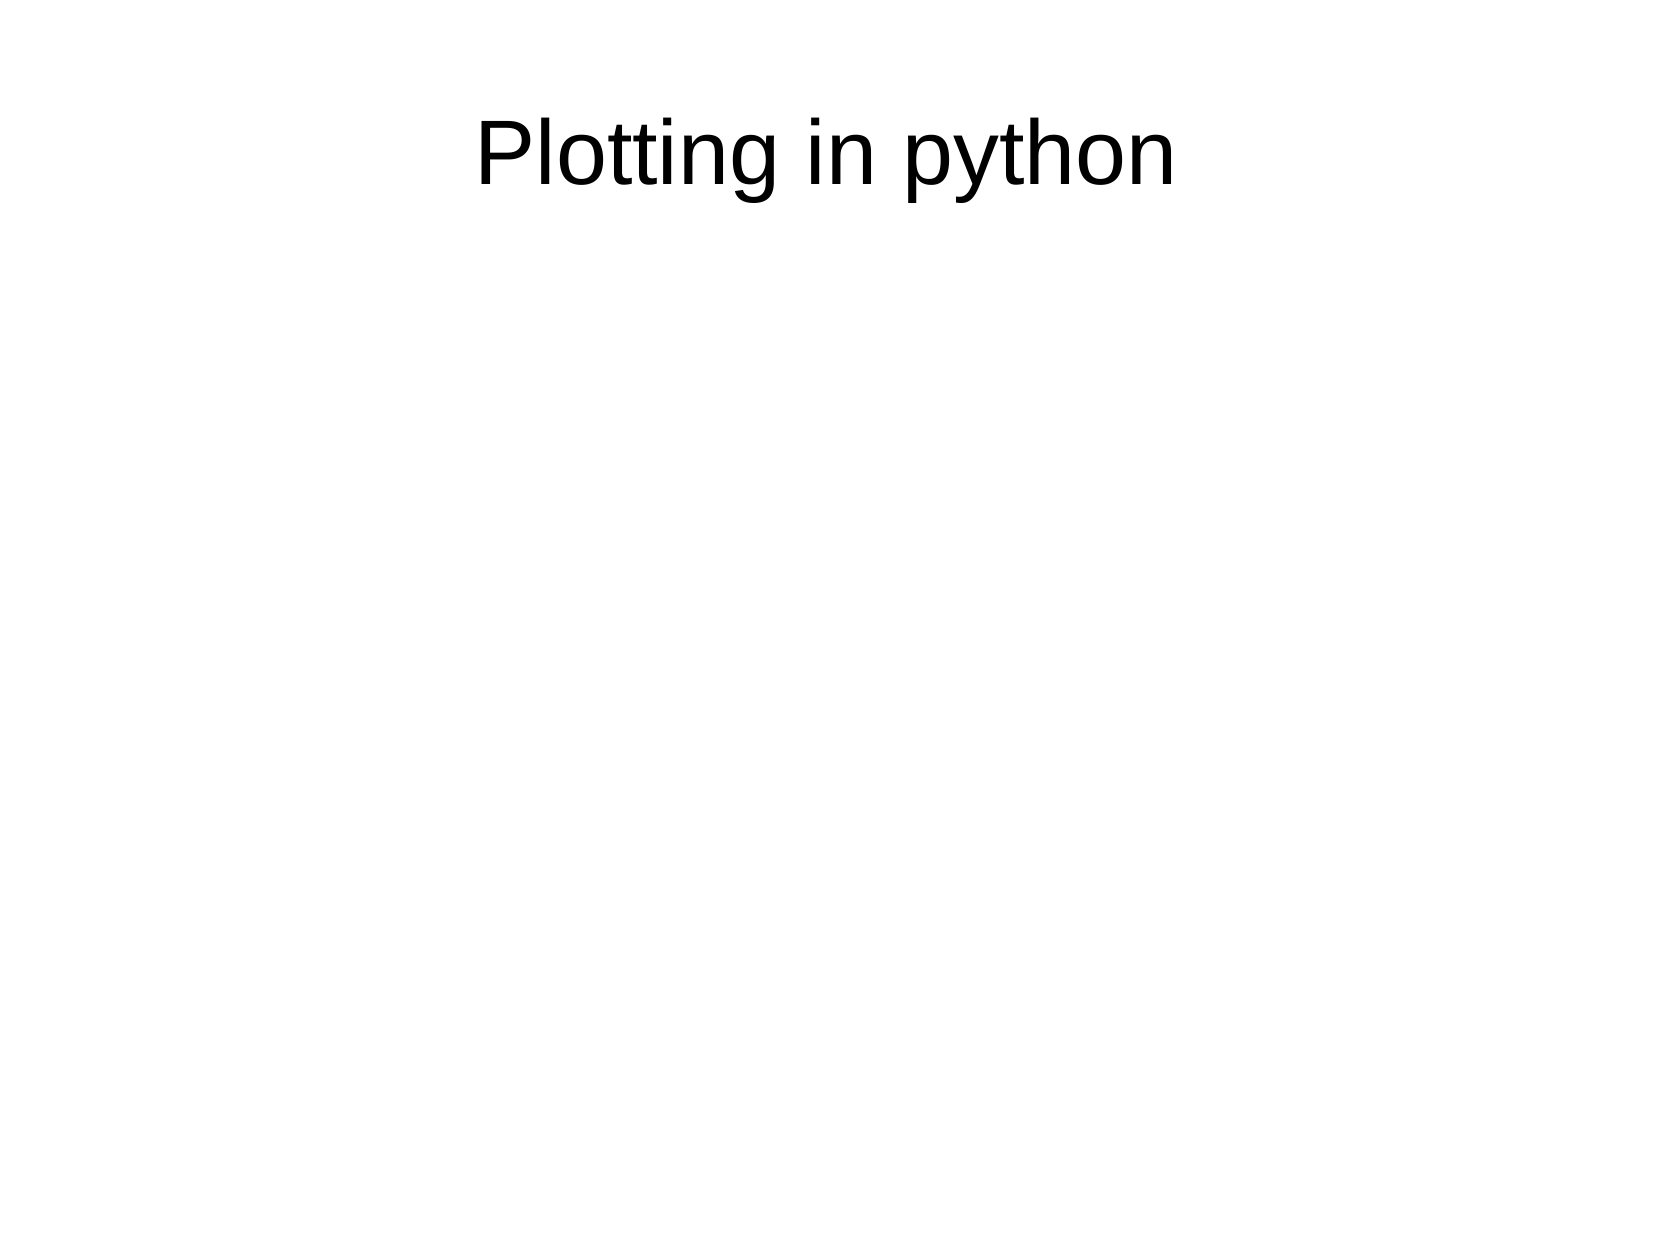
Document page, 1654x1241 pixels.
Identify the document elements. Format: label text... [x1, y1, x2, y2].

title Plotting in python [82, 49, 1571, 257]
